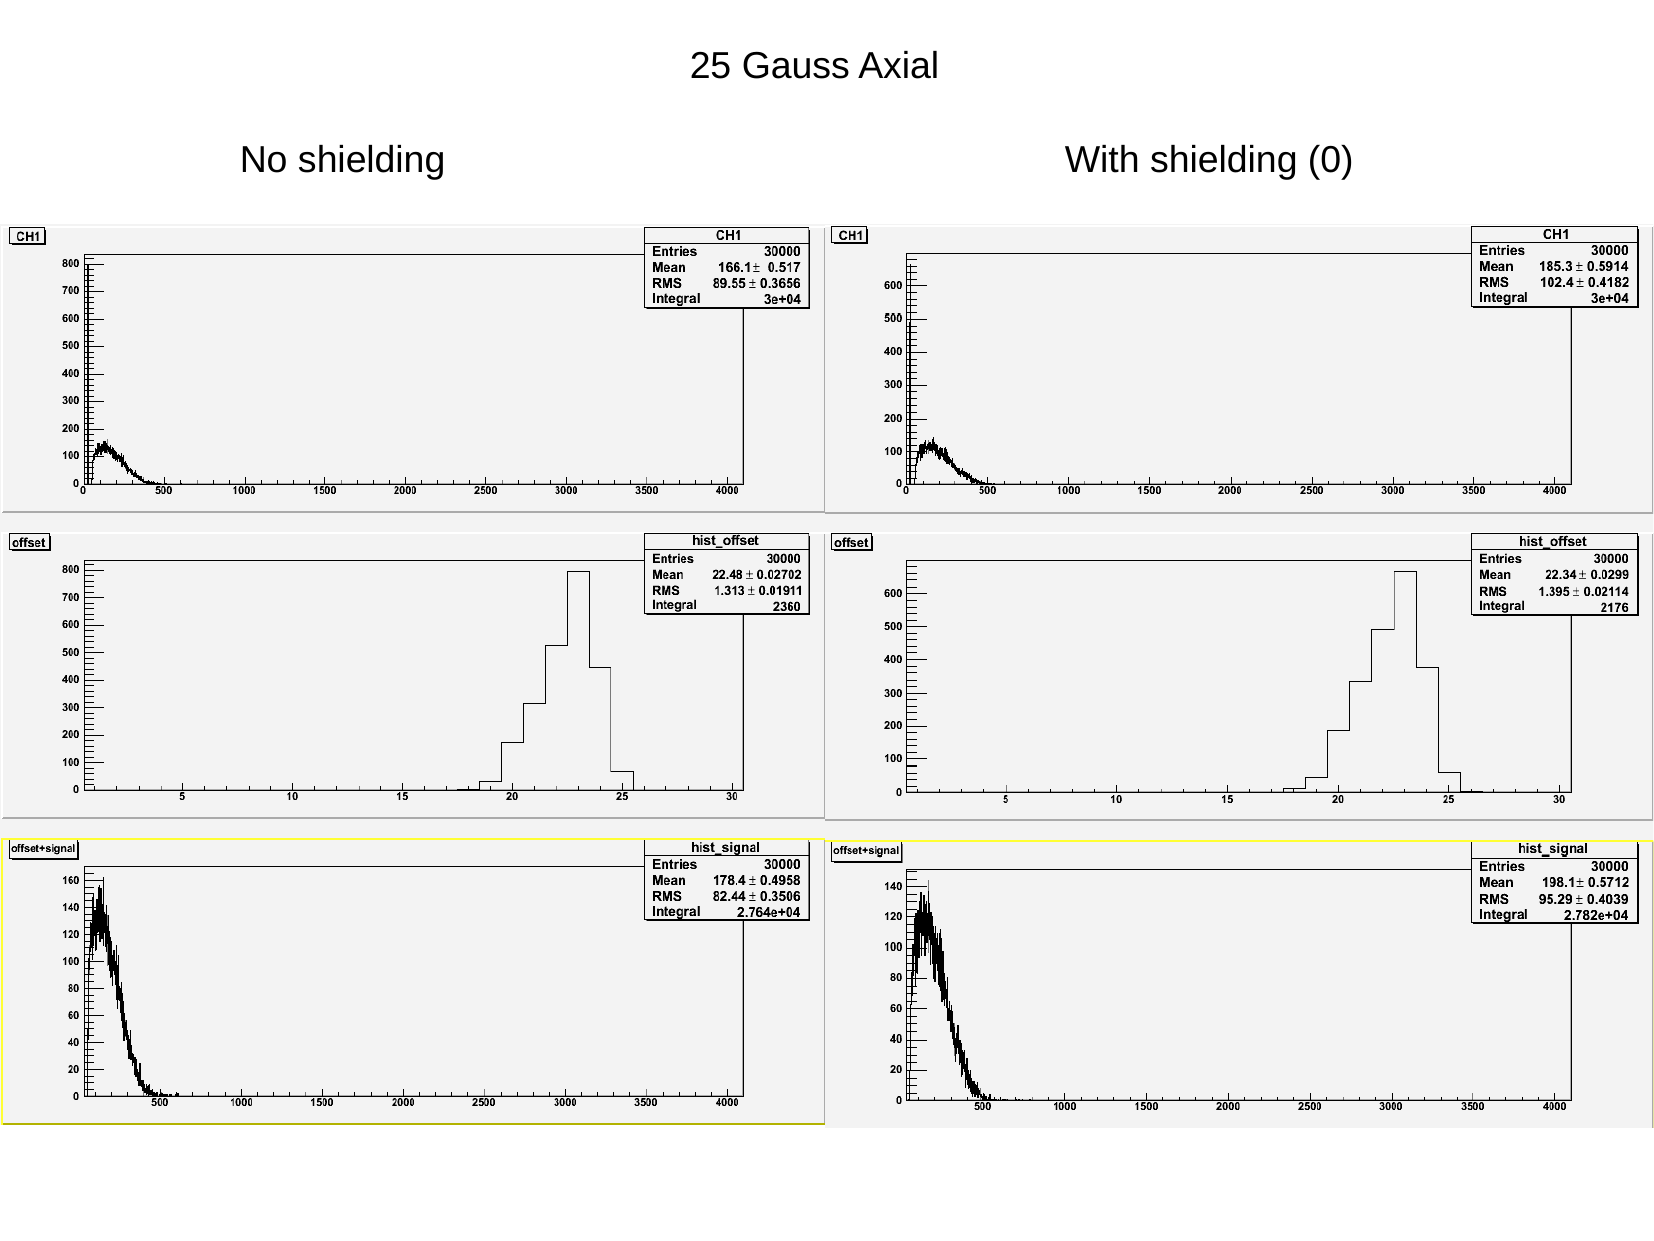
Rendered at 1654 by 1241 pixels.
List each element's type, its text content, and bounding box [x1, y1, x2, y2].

text_box 25 Gauss Axial [675, 37, 1126, 95]
text_box No shielding [225, 130, 563, 188]
picture [0, 224, 1654, 1128]
text_box With shielding (0) [1050, 130, 1388, 188]
